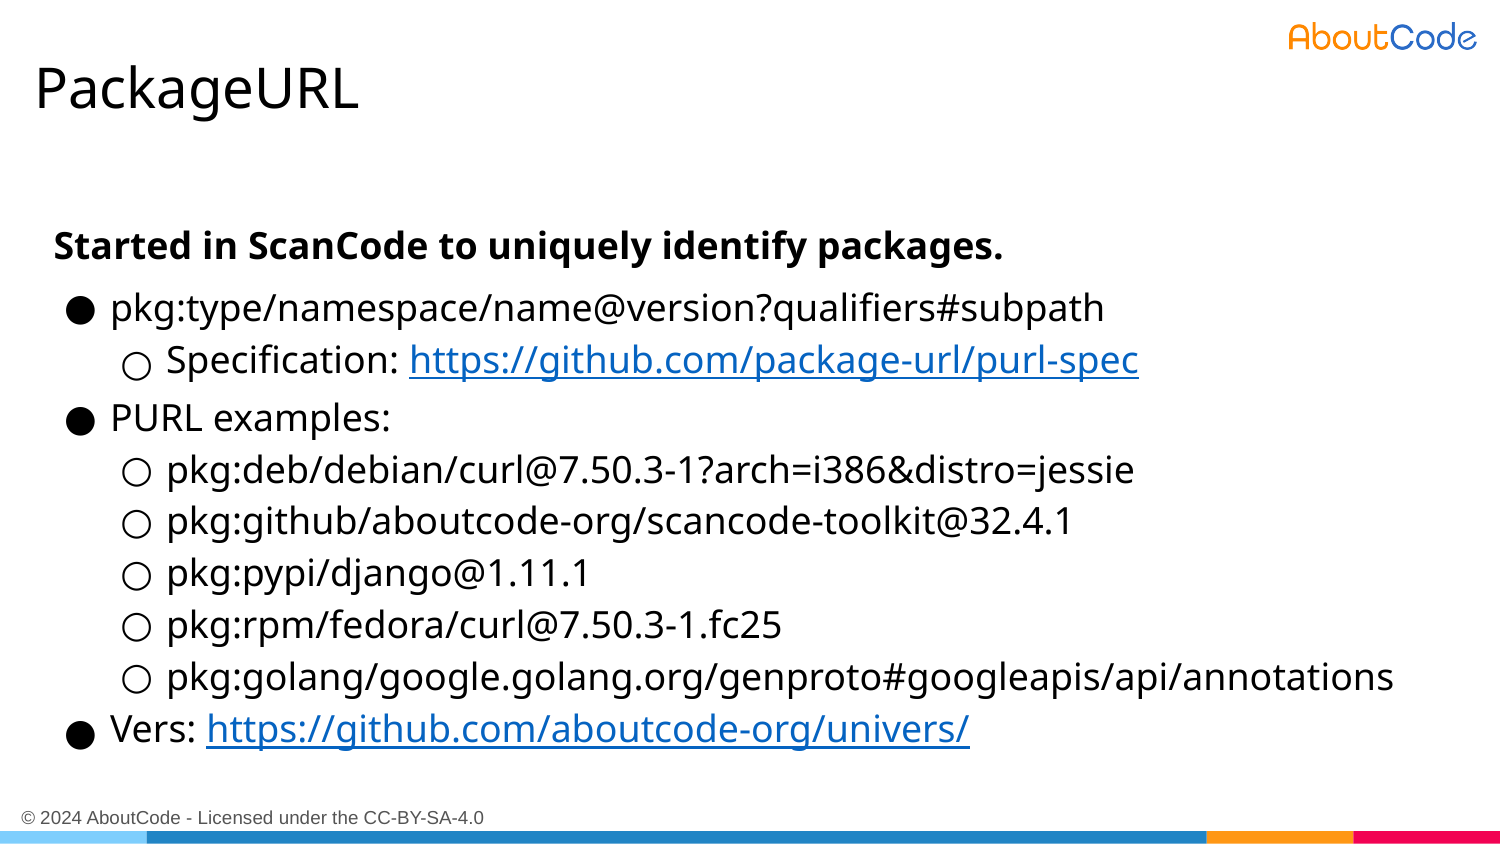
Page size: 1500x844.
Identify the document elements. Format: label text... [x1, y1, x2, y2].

picture [1289, 22, 1477, 50]
list Started in ScanCode to uniquely identify packages. pkg:type/namespace/name@version?qualifiers#subpath Specification: https://github.com/package-url/purl-spec PURL examples: pkg:deb/debian/curl@7.50.3-1?arch=i386&distro=jessie pkg:github/aboutcode-org/scancode-toolkit@32.4.1 pkg:pypi/django@1.11.1 pkg:rpm/fedora/curl@7.50.3-1.fc25 pkg:golang/google.golang.org/genproto#googleapis/api/annotations Vers: https://github.com/aboutcode-org/univers/ [42, 203, 1421, 771]
title PackageURL [23, 47, 1355, 132]
